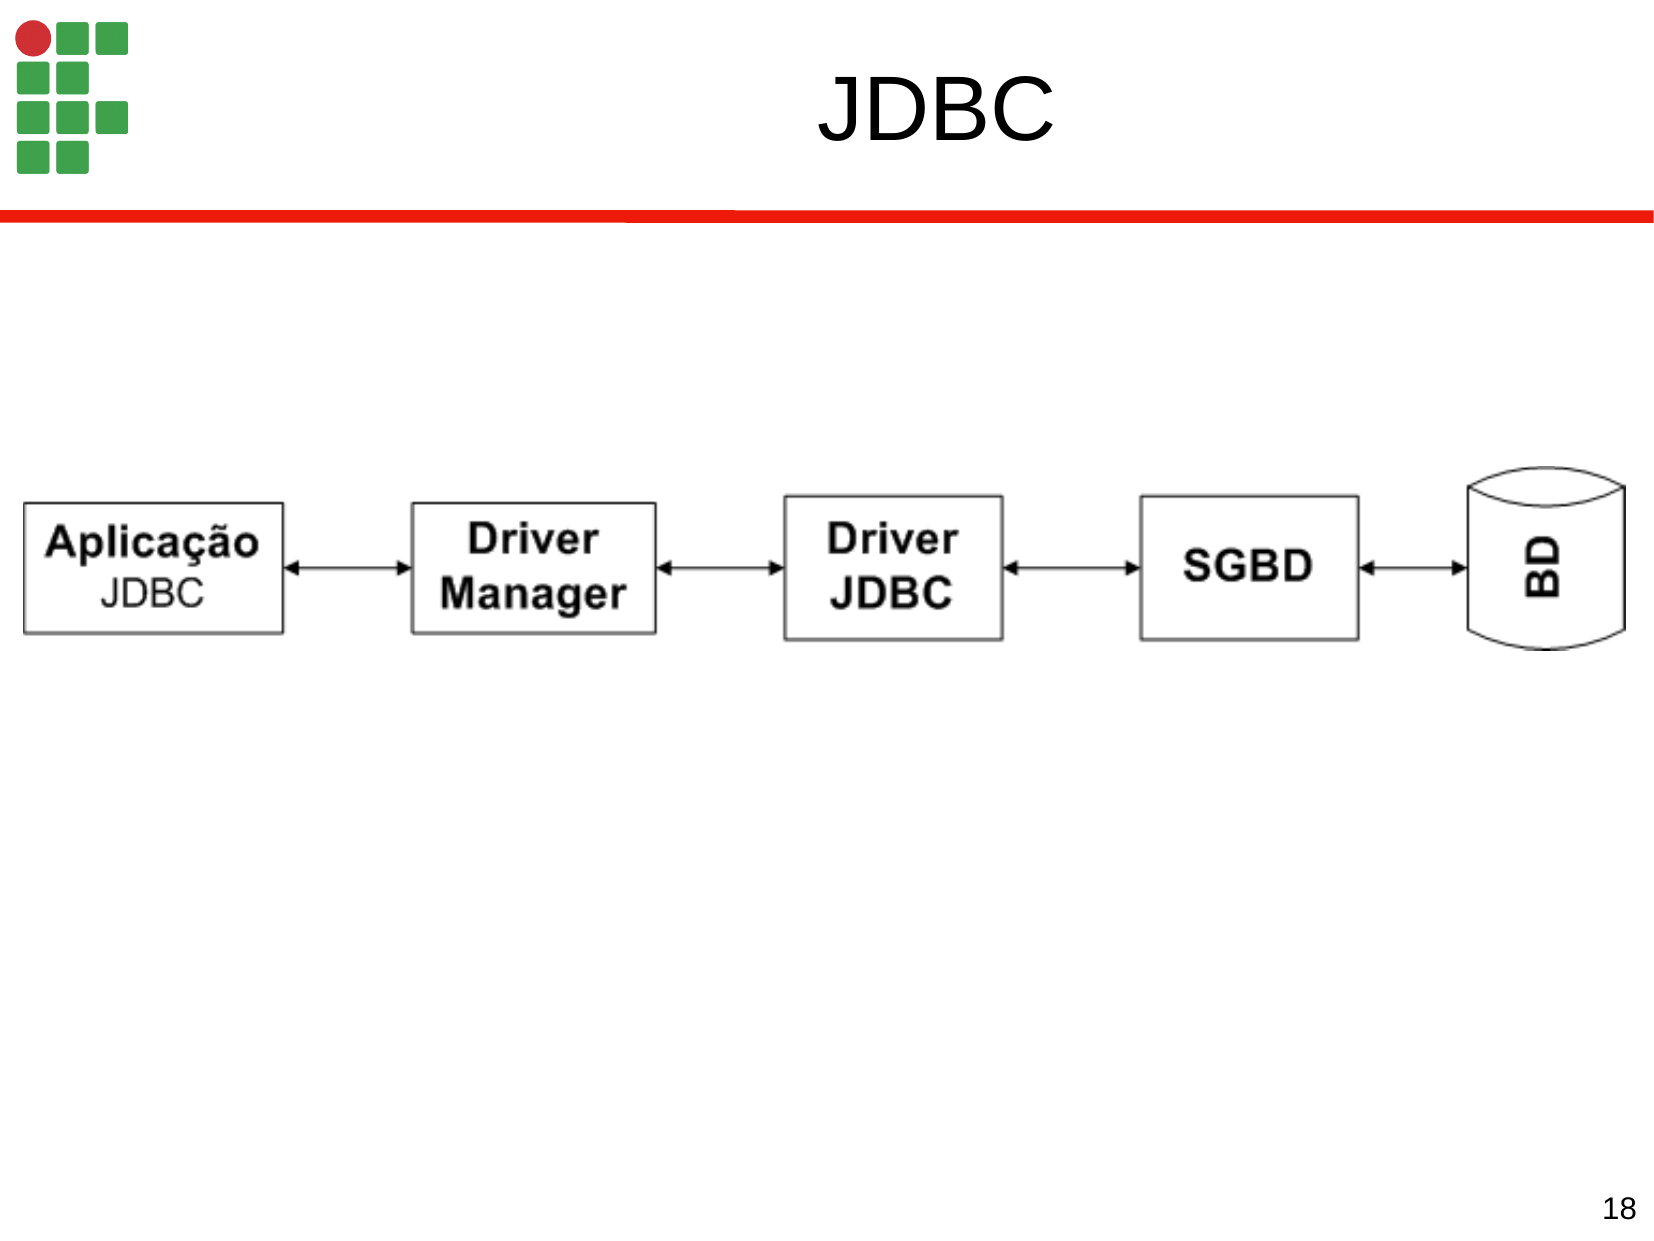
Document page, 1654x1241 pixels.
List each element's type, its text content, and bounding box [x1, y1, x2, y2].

picture [23, 466, 1626, 651]
picture [14, 16, 130, 178]
text_box <number> [1185, 1179, 1654, 1220]
text_box JDBC [253, 0, 1622, 207]
